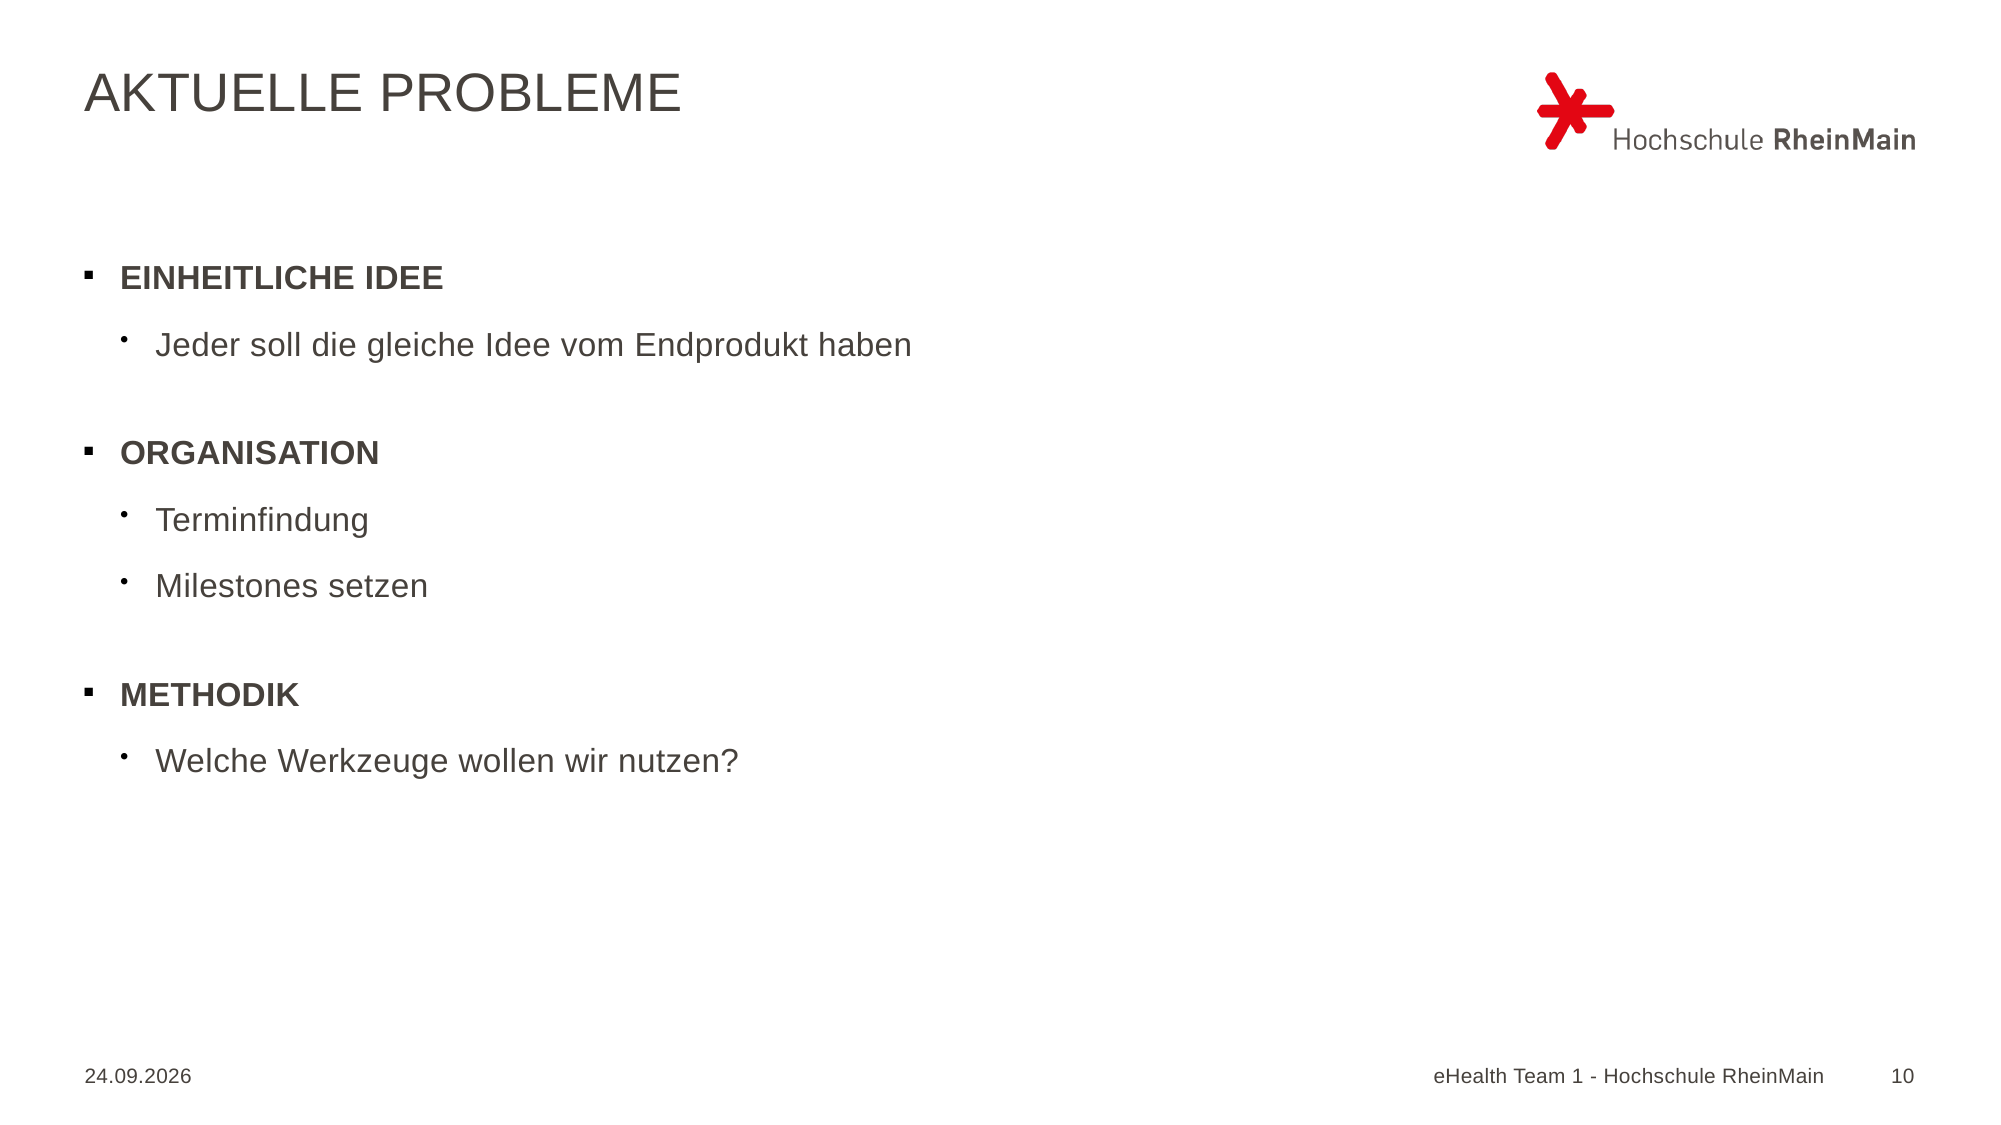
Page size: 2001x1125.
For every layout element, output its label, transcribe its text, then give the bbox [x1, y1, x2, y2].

footer eHealth Team 1 - Hochschule RheinMain [701, 1059, 1845, 1090]
picture [1537, 72, 1915, 150]
slide_number <Foliennummer> [1845, 1059, 1915, 1090]
title AKTUELLE PROBLEME [84, 66, 1443, 124]
slide_number 19.11.2020 [84, 1059, 325, 1090]
list EINHEITLICHE IDEE Jeder soll die gleiche Idee vom Endprodukt haben ORGANISATION Terminfindung Milestones setzen METHODIK Welche Werkzeuge wollen wir nutzen? [84, 253, 1916, 1025]
